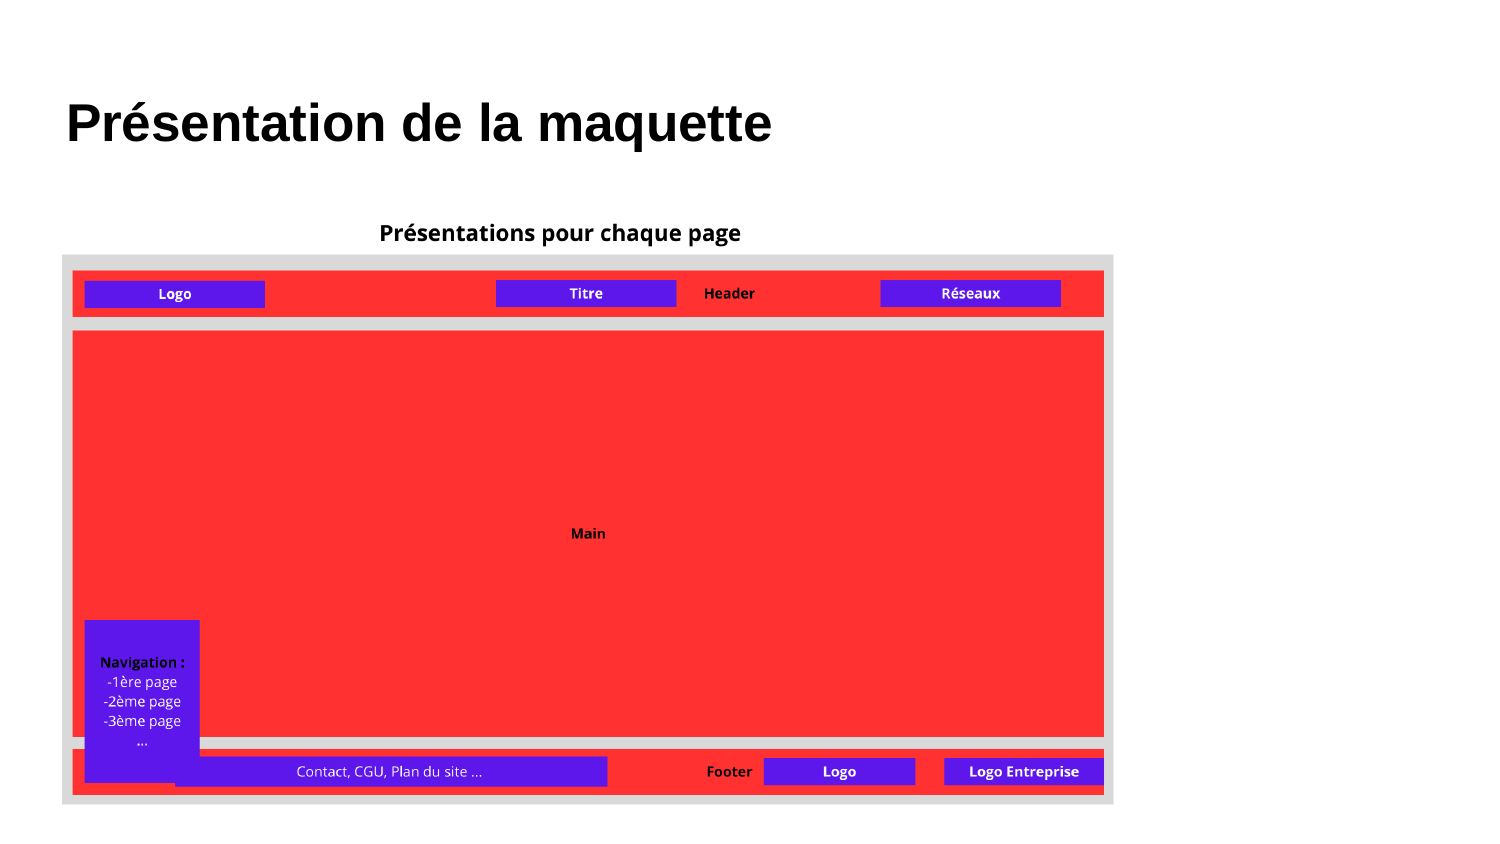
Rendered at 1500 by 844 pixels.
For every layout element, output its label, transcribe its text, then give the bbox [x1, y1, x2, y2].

picture [51, 210, 1121, 812]
title Présentation de la maquette [51, 72, 1449, 167]
